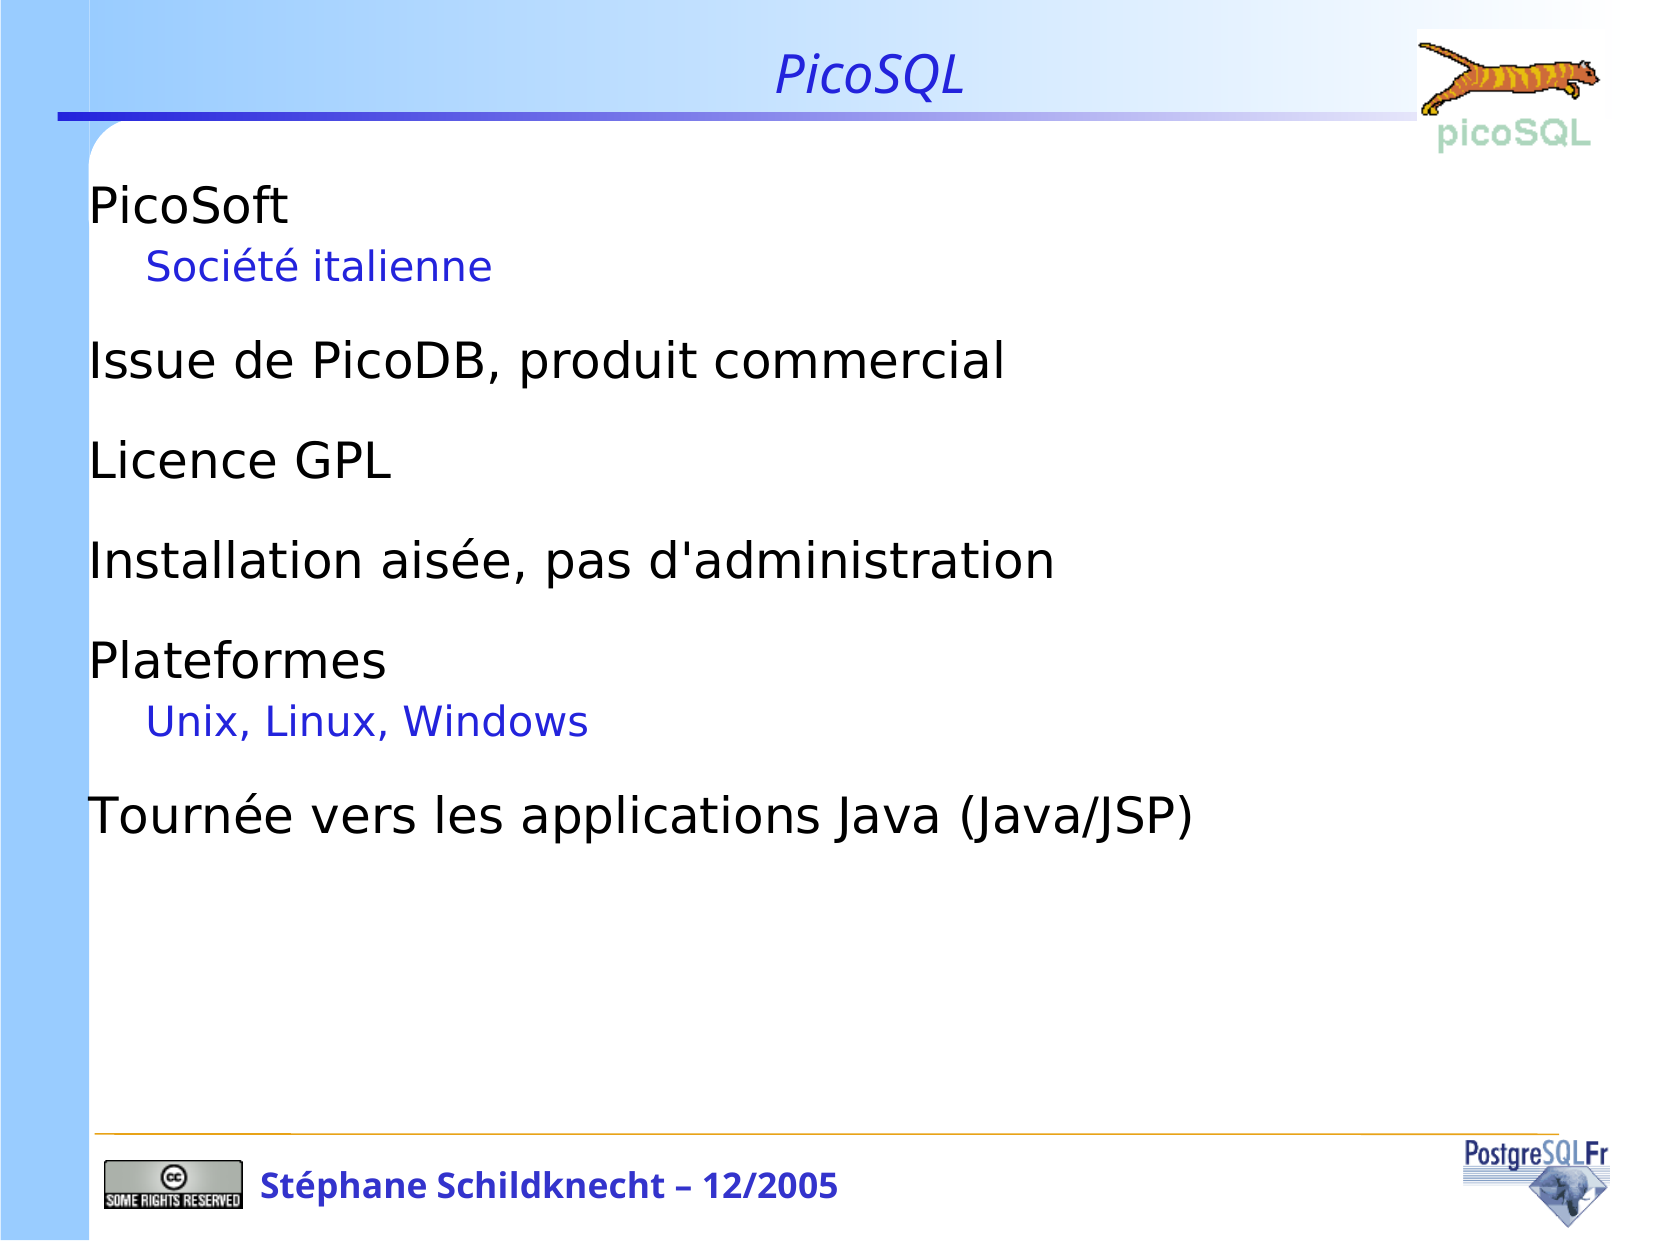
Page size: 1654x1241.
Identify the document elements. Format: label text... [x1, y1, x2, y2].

picture [104, 1160, 243, 1209]
picture [1417, 29, 1605, 163]
title PicoSQL [383, 0, 1359, 147]
picture [1462, 1139, 1610, 1228]
list PicoSoft Société italienne Issue de PicoDB, produit commercial Licence GPL Installation aisée, pas d'administration Plateformes Unix, Linux, Windows Tournée vers les applications Java (Java/JSP) [88, 147, 1547, 1121]
